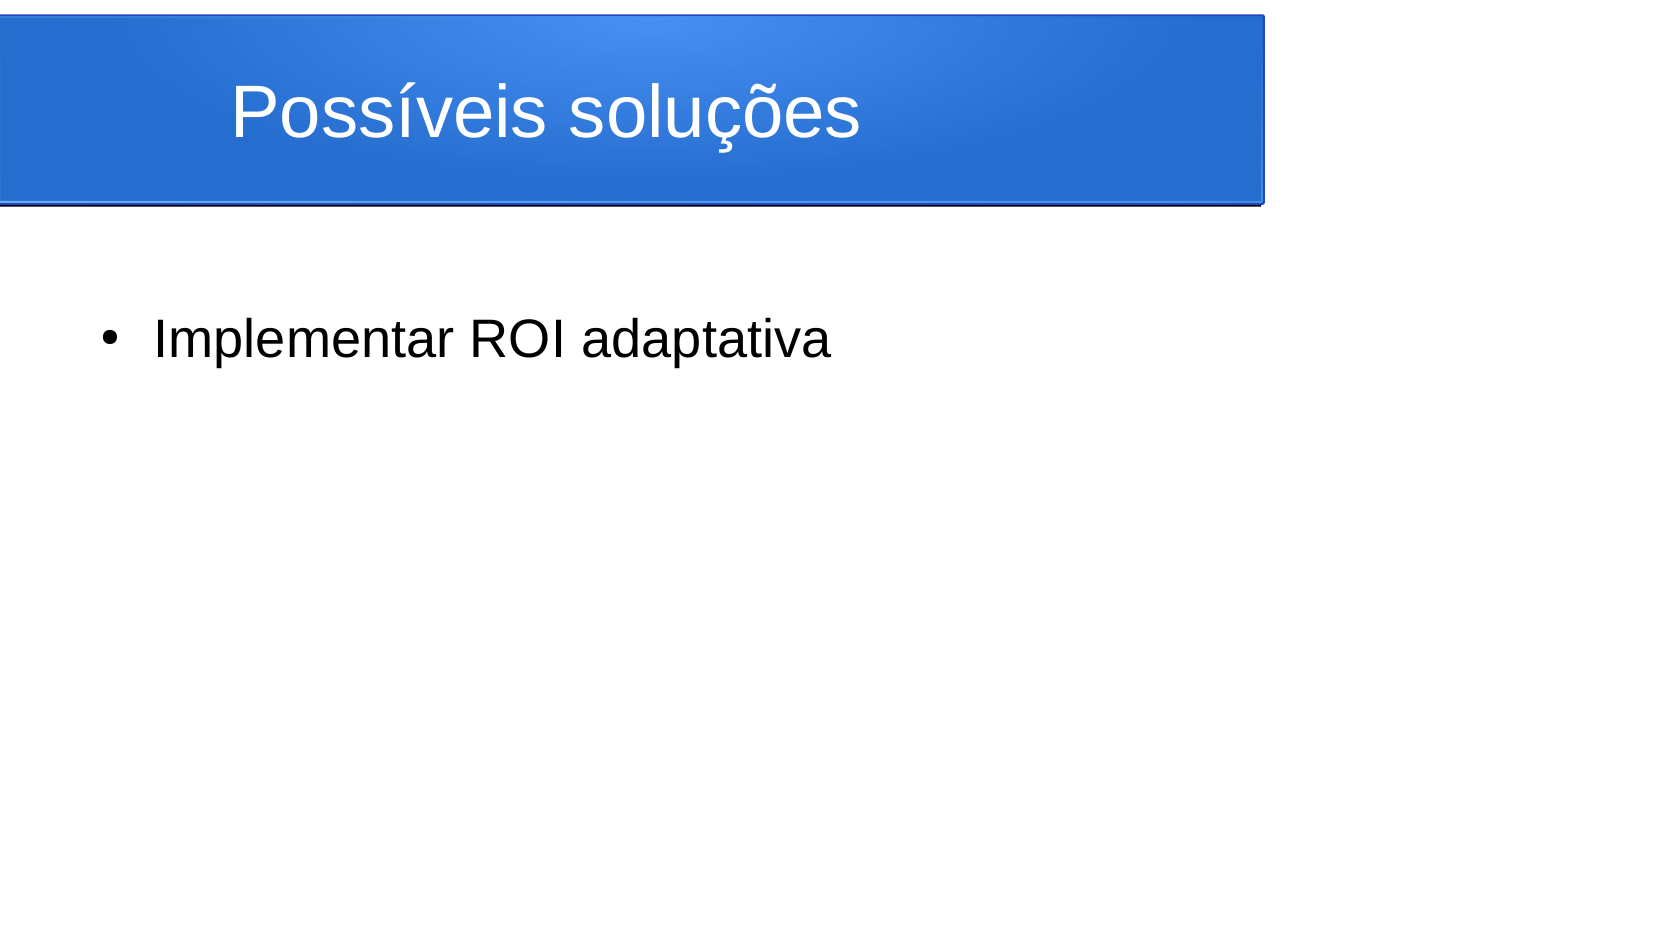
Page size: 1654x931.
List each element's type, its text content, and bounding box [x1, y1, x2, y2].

title Possíveis soluções [82, 35, 1235, 189]
list Implementar ROI adaptativa [82, 224, 1571, 764]
